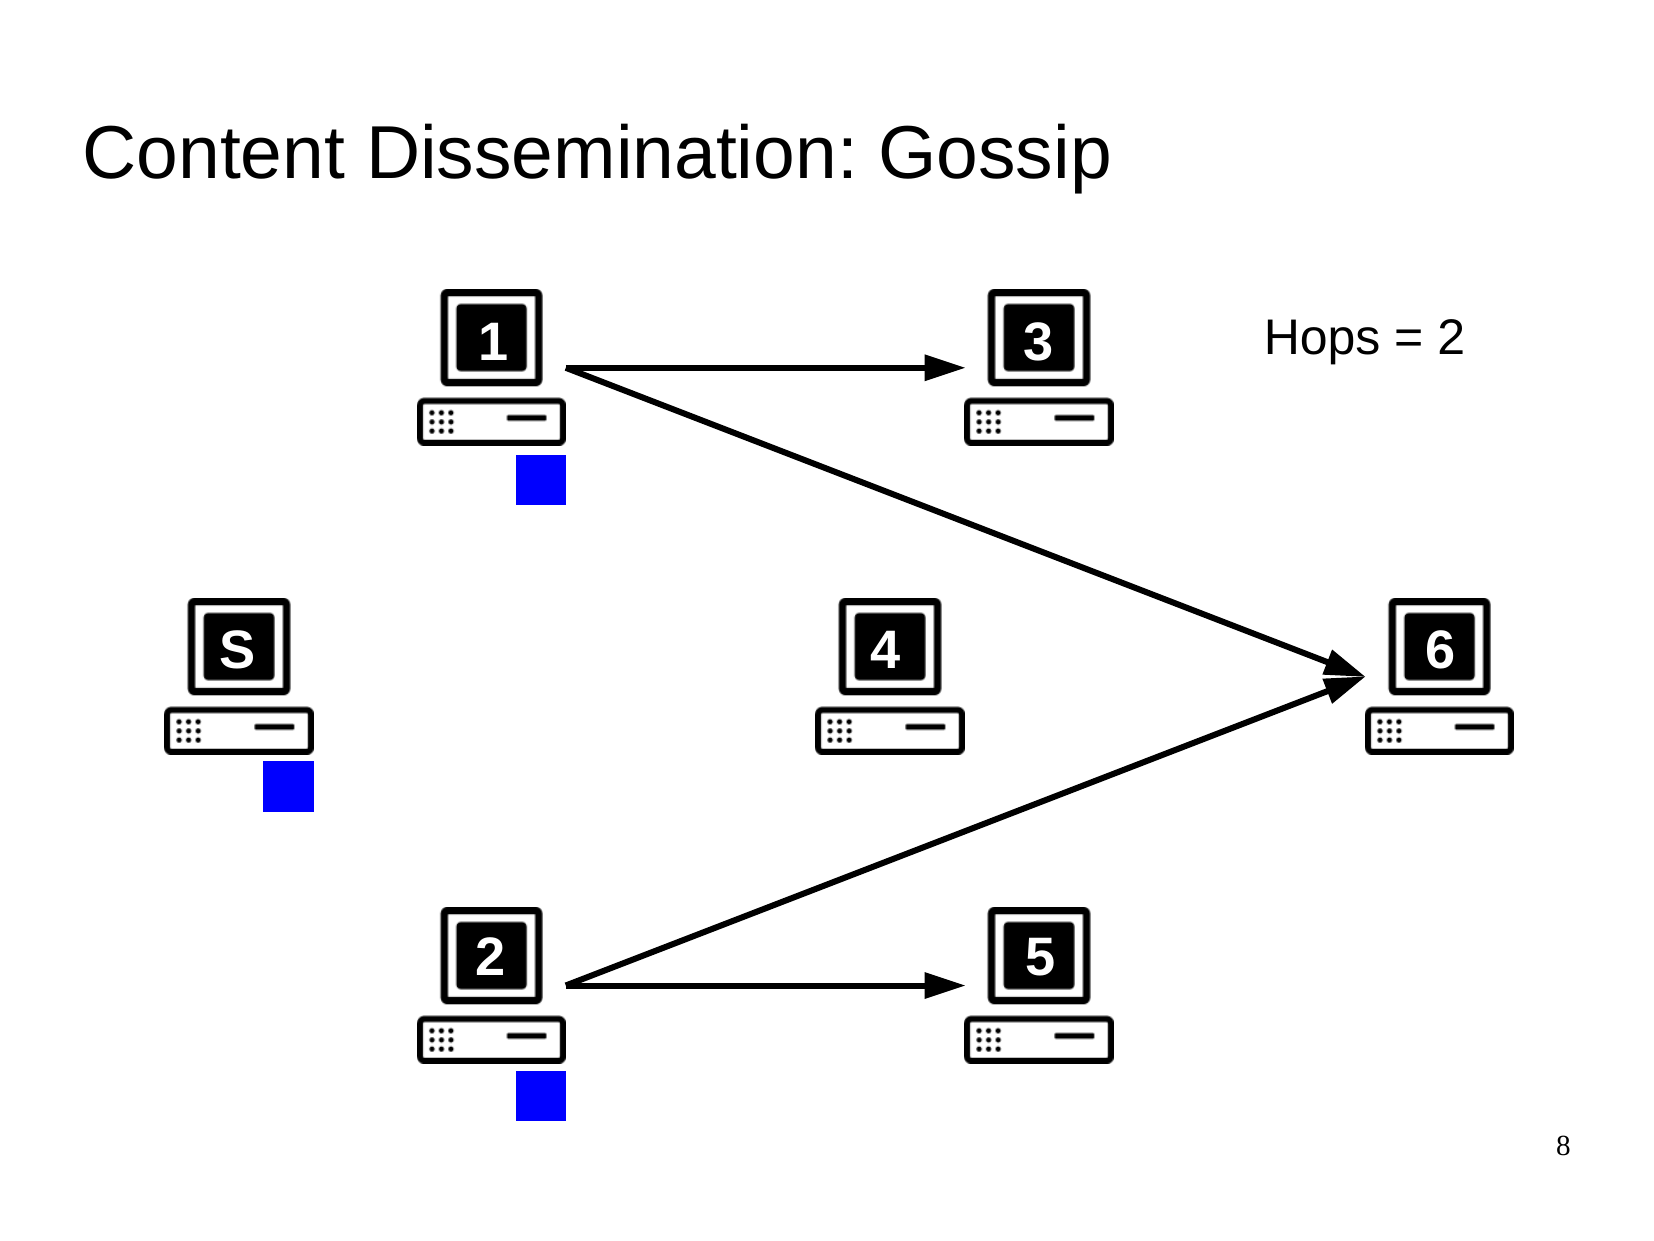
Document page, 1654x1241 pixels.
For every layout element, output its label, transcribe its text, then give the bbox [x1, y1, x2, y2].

picture [417, 289, 566, 446]
picture [964, 289, 1114, 446]
text_box 4 [855, 611, 913, 688]
text_box [516, 455, 566, 505]
picture [1365, 598, 1514, 755]
text_box 5 [1010, 918, 1068, 994]
text_box 6 [1410, 611, 1468, 688]
picture [815, 598, 965, 755]
text_box [263, 761, 314, 812]
picture [164, 598, 314, 755]
title Content Dissemination: Gossip [82, 49, 1571, 257]
picture [964, 907, 1114, 1064]
text_box [1248, 301, 1502, 372]
picture [417, 907, 566, 1064]
text_box S [204, 611, 262, 688]
text_box [516, 1071, 566, 1121]
text_box 2 [460, 918, 518, 994]
text_box 1 [463, 303, 521, 380]
text_box 3 [1009, 303, 1067, 380]
